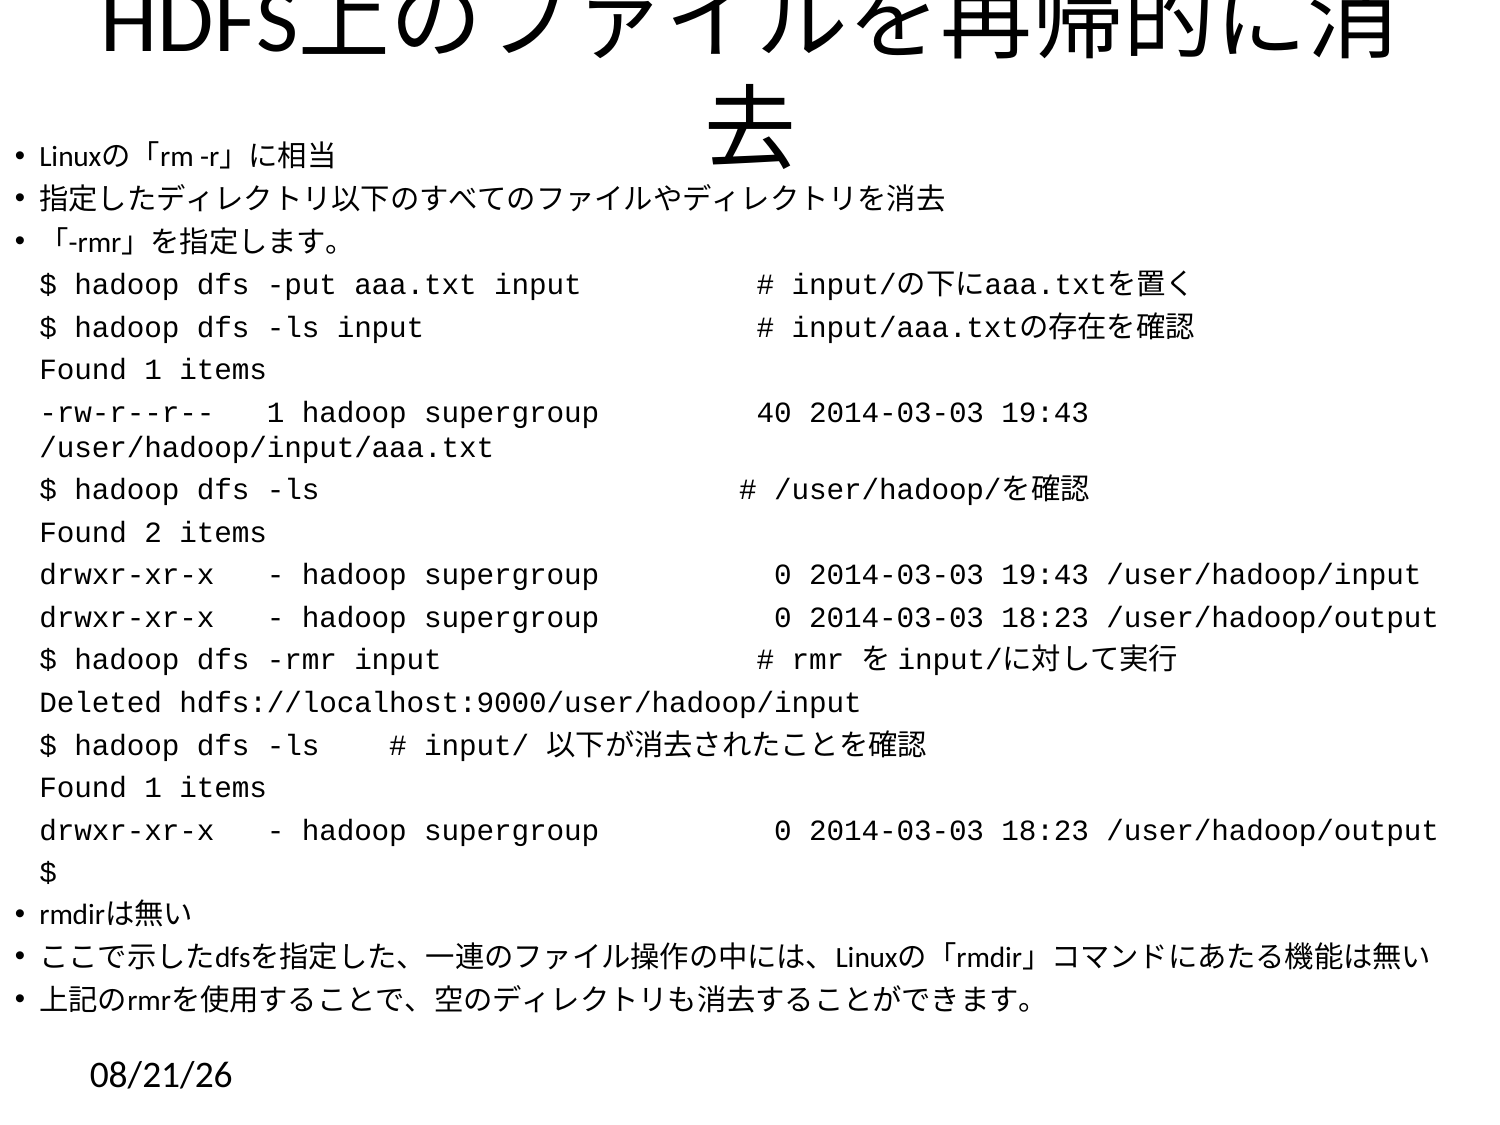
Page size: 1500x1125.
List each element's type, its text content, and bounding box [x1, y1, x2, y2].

title HDFS上のファイルを再帰的に消去 [75, 6, 1426, 129]
list Linuxの「rm -r」に相当 指定したディレクトリ以下のすべてのファイルやディレクトリを消去 「-rmr」を指定します。 $ hadoop dfs -put aaa.txt input # input/の下にaaa.txtを置く $ hadoop dfs -ls input # input/aaa.txtの存在を確認 Found 1 items -rw-r--r-- 1 hadoop supergroup 40 2014-03-03 19:43 /user/hadoop/input/aaa.txt $ hadoop dfs -ls # /user/hadoop/を確認 Found 2 items drwxr-xr-x - hadoop supergroup 0 2014-03-03 19:43 /user/hadoop/input drwxr-xr-x - hadoop supergroup 0 2014-03-03 18:23 /user/hadoop/output $ hadoop dfs -rmr input # rmr を input/に対して実行 Deleted hdfs://localhost:9000/user/hadoop/input $ hadoop dfs -ls # input/ 以下が消去されたことを確認 Found 1 items drwxr-xr-x - hadoop supergroup 0 2014-03-03 18:23 /user/hadoop/output $ rmdirは無い ここで示したdfsを指定した、一連のファイル操作の中には、Linuxの「rmdir」コマンドにあたる機能は無い 上記のrmrを使用することで、空のディレクトリも消去することができます。 [0, 129, 1500, 1052]
